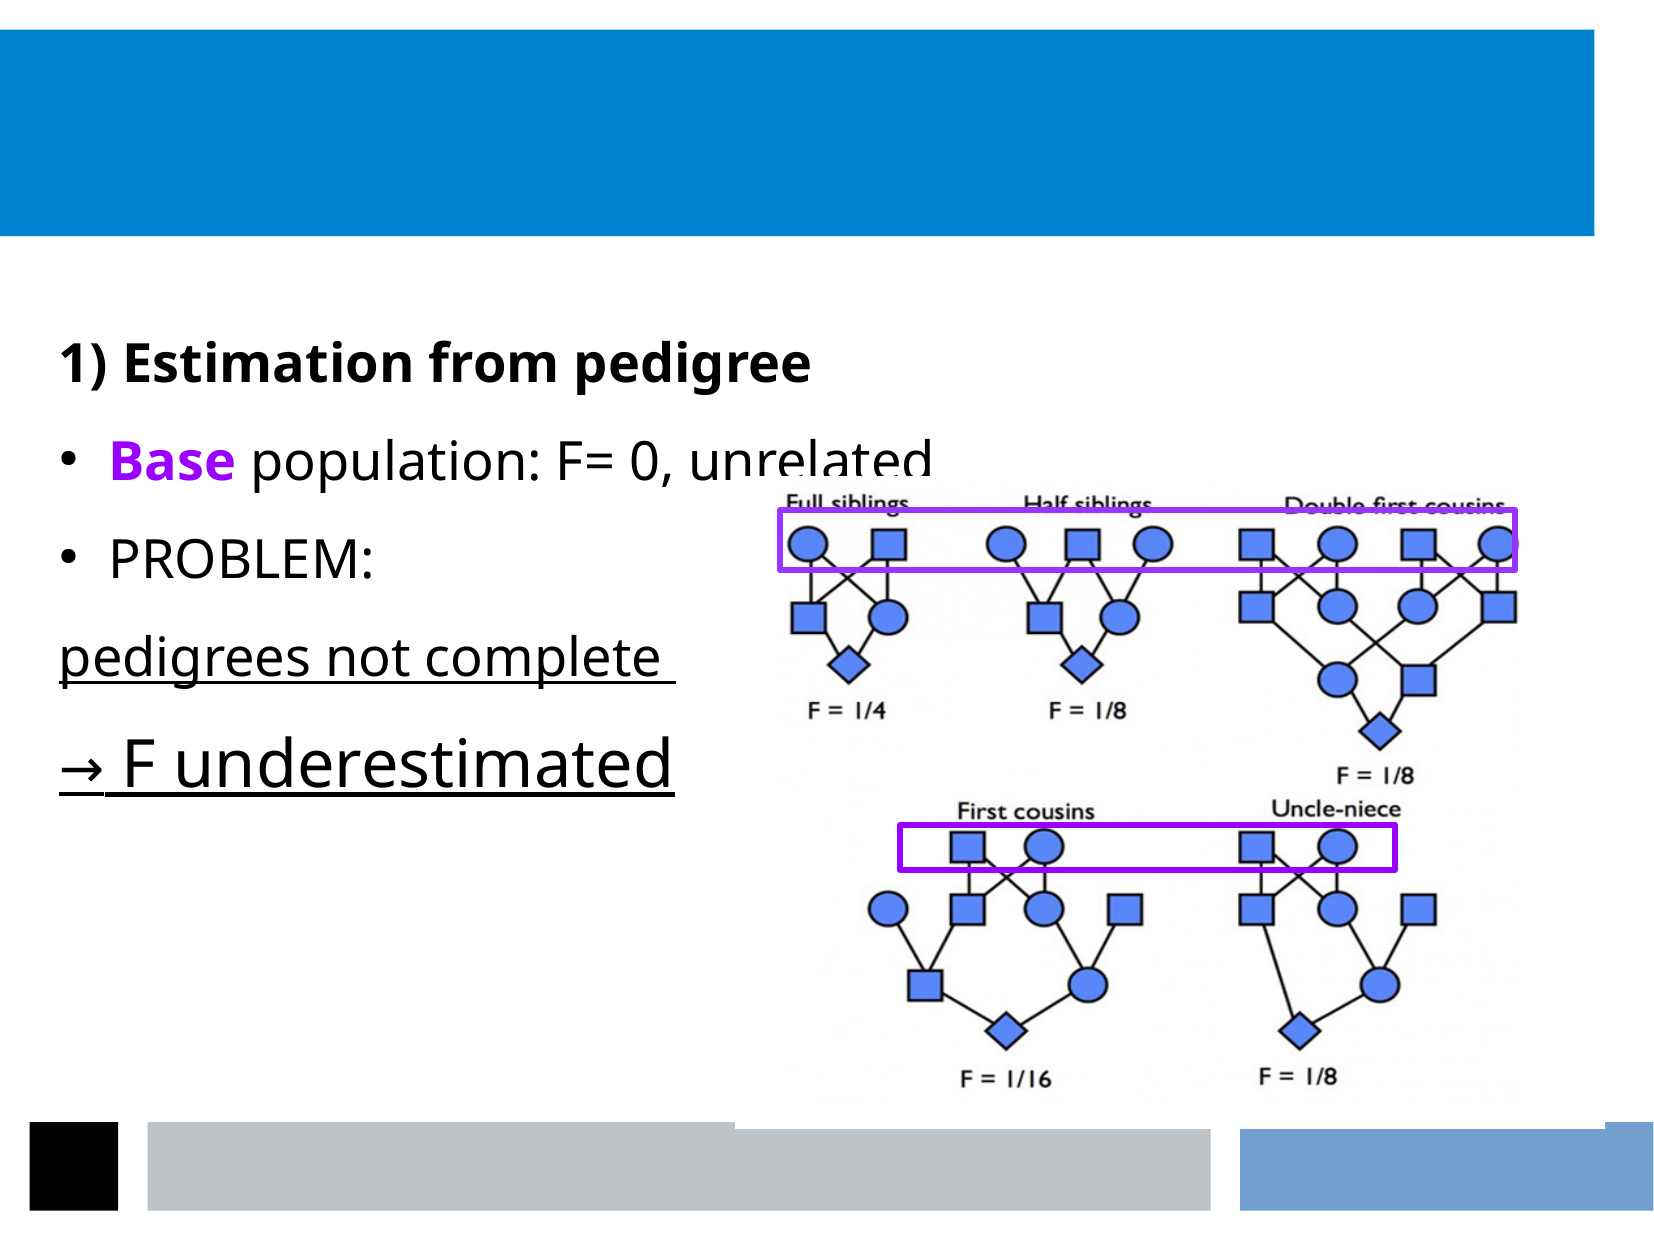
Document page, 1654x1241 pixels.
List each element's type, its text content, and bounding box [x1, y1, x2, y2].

text_box [780, 509, 1516, 571]
text_box [900, 825, 1396, 871]
picture [735, 476, 1606, 1129]
list 1) Estimation from pedigree Base population: F= 0, unrelated PROBLEM: pedigrees not complete → F underestimated [59, 324, 1565, 1093]
